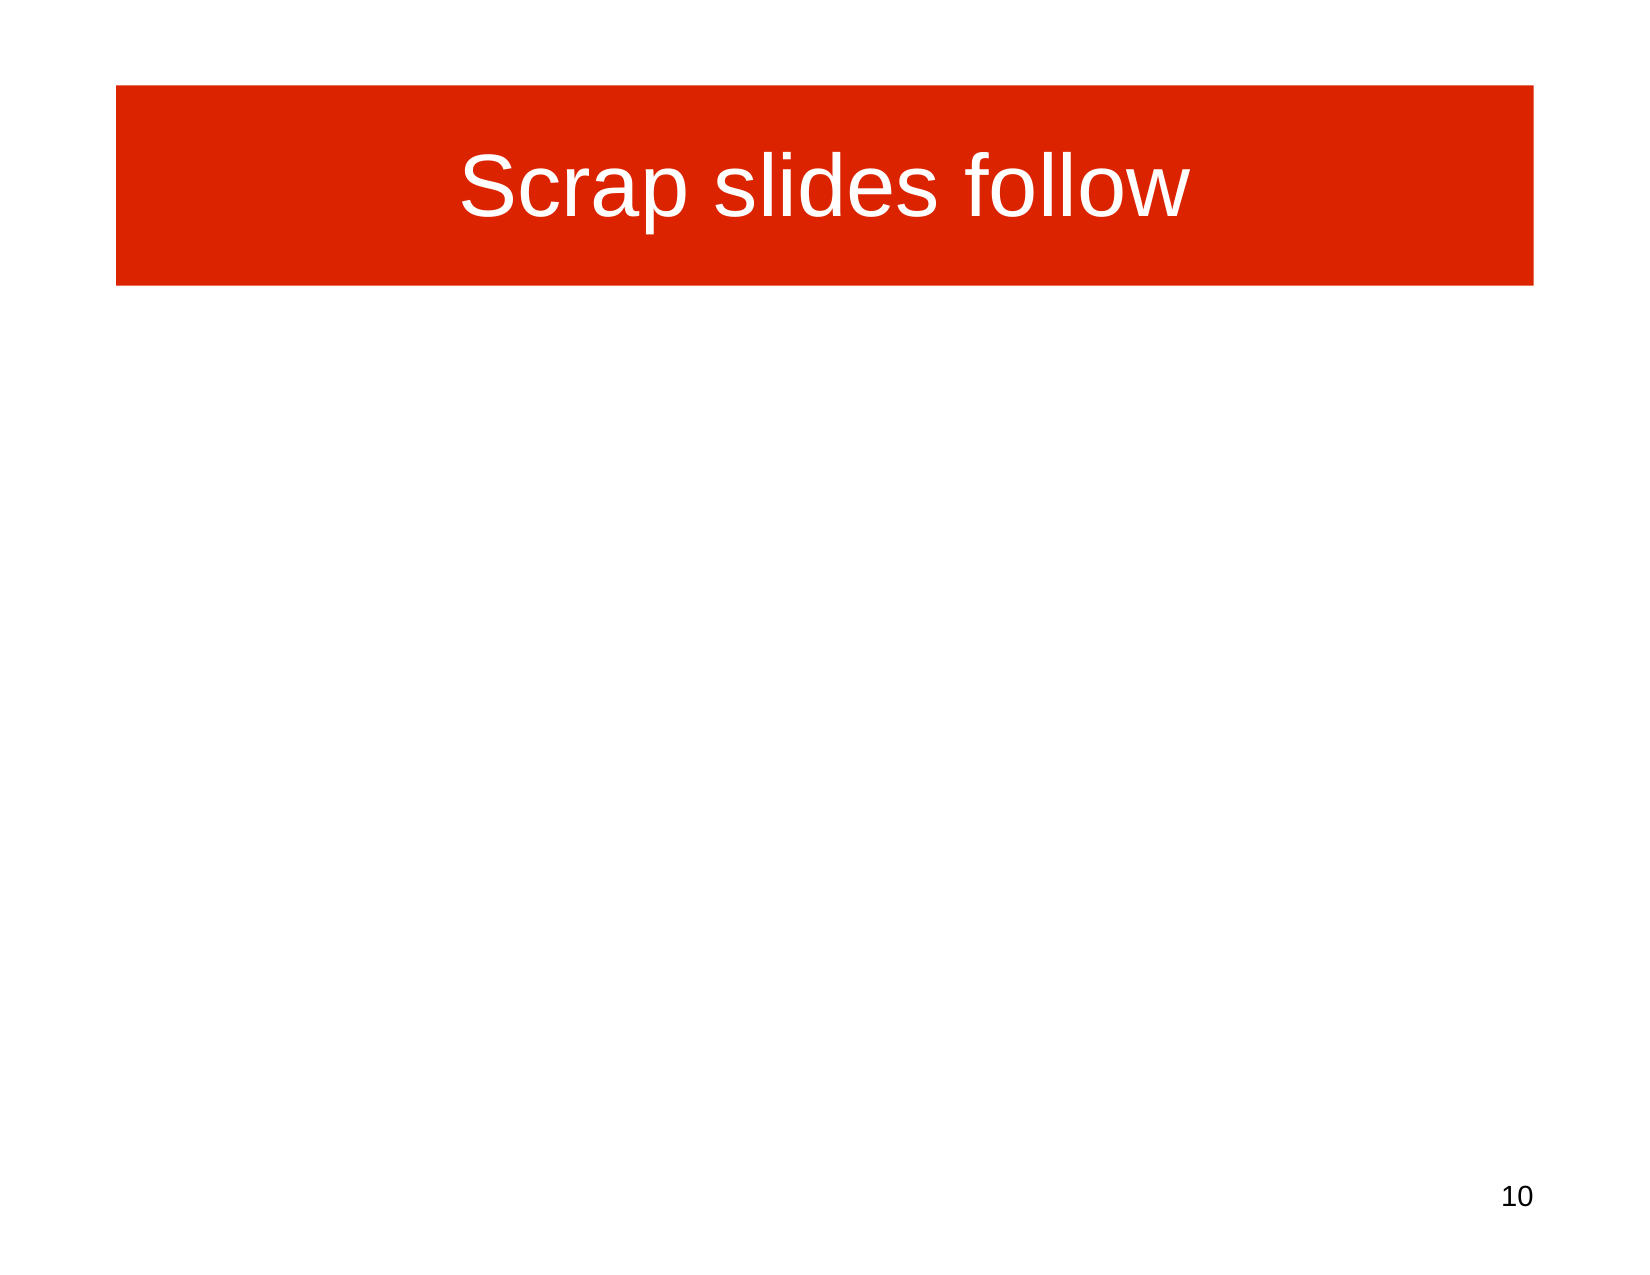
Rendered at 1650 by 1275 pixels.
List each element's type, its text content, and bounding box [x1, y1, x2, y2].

title Scrap slides follow [116, 85, 1534, 286]
